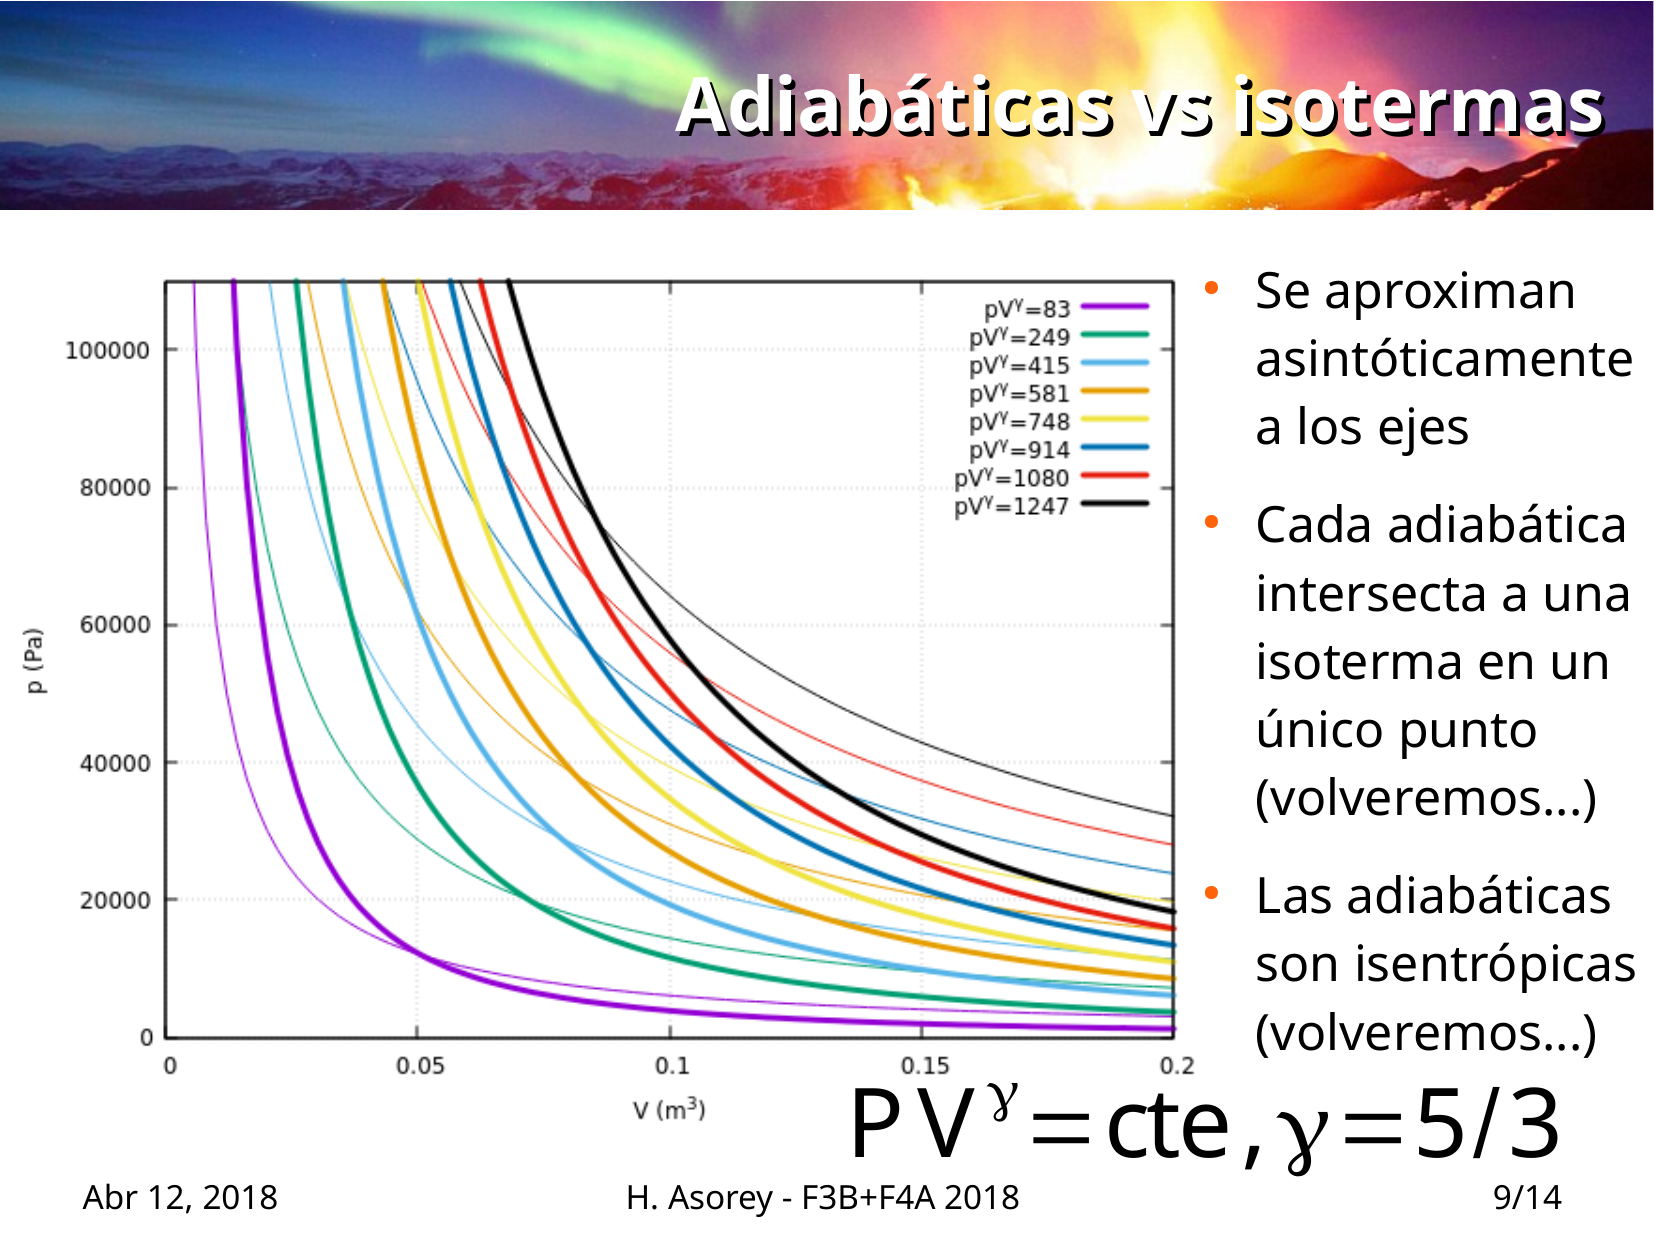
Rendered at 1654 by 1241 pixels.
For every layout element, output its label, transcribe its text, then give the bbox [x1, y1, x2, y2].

picture [0, 1, 1654, 210]
list Se aproximan asintóticamente a los ejes Cada adiabática intersecta a una isoterma en un único punto (volveremos...) Las adiabáticas son isentrópicas (volveremos...) [1185, 255, 1654, 1156]
chart [840, 1065, 1568, 1183]
picture [12, 254, 1213, 1156]
title Adiabáticas vs isotermas [45, 15, 1606, 191]
